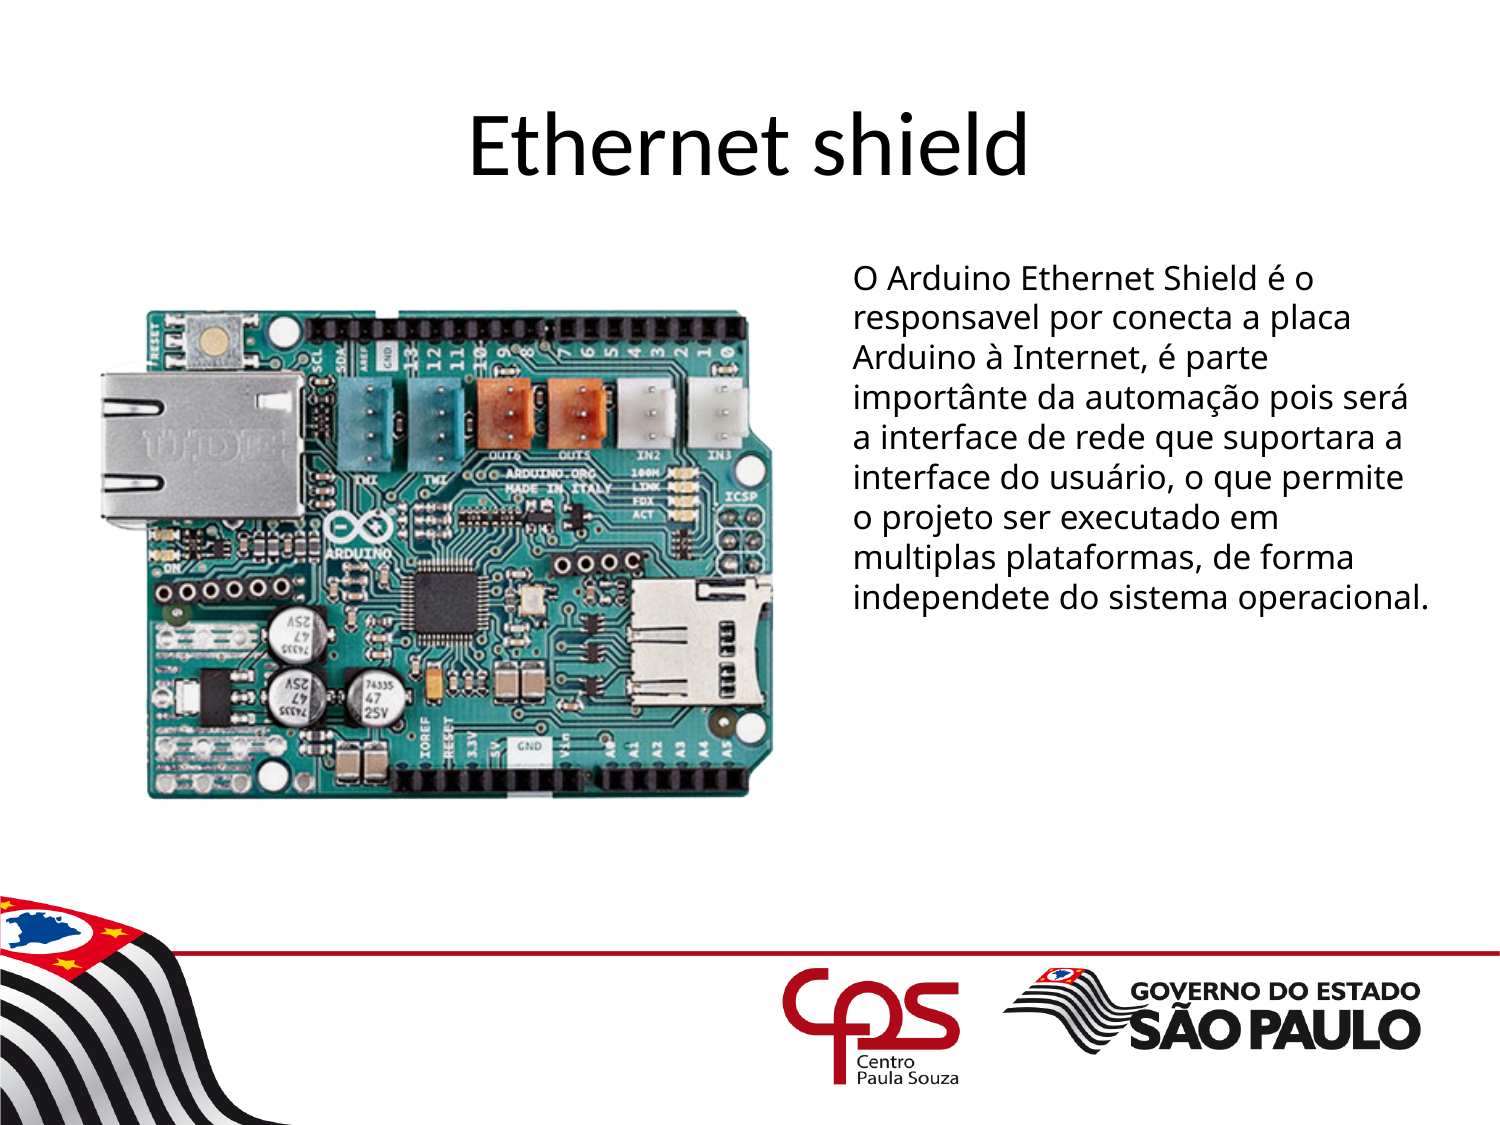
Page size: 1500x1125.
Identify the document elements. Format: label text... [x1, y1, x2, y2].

picture [33, 246, 838, 851]
title Ethernet shield [75, 45, 1425, 233]
picture [0, 896, 1500, 1125]
text_box O Arduino Ethernet Shield é o responsavel por conecta a placa Arduino à Internet, é parte importânte da automação pois será a interface de rede que suportara a interface do usuário, o que permite o projeto ser executado em multiplas plataformas, de forma independete do sistema operacional. [838, 249, 1446, 624]
